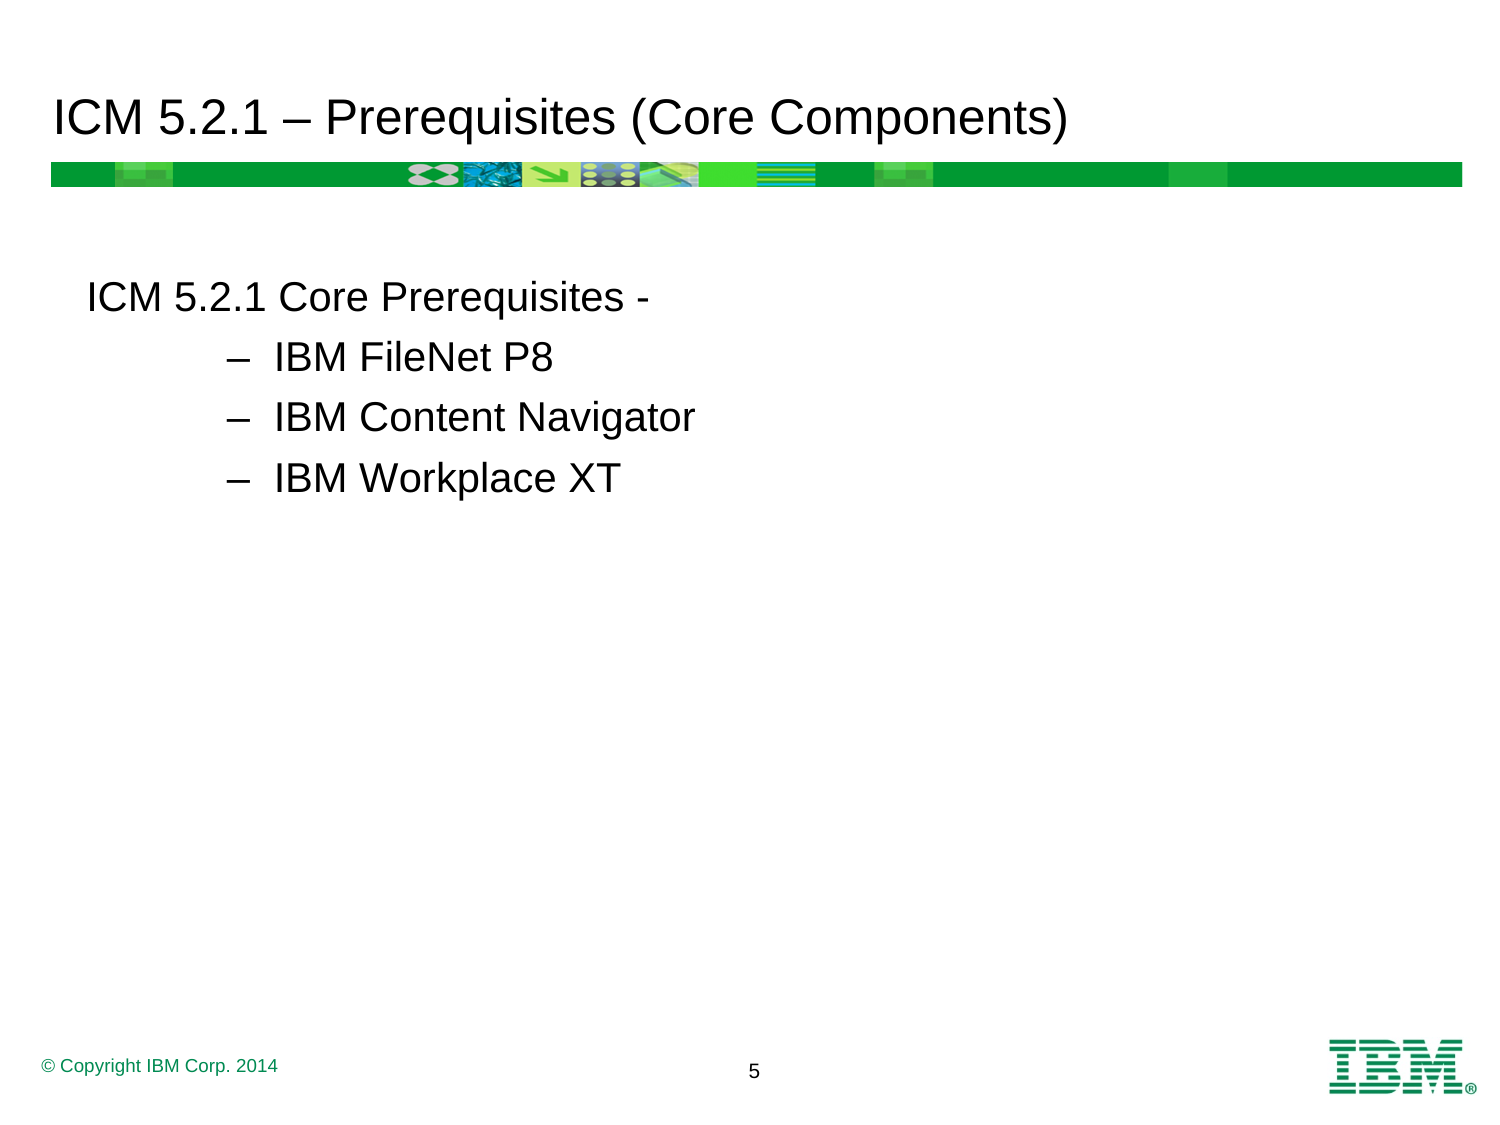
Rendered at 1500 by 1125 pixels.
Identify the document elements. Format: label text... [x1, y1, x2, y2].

picture [50, 161, 1463, 189]
list ICM 5.2.1 Core Prerequisites - IBM FileNet P8 IBM Content Navigator IBM Workplace XT [30, 210, 1441, 968]
picture [1327, 1037, 1479, 1096]
title ICM 5.2.1 – Prerequisites (Core Components) [37, 45, 1388, 188]
